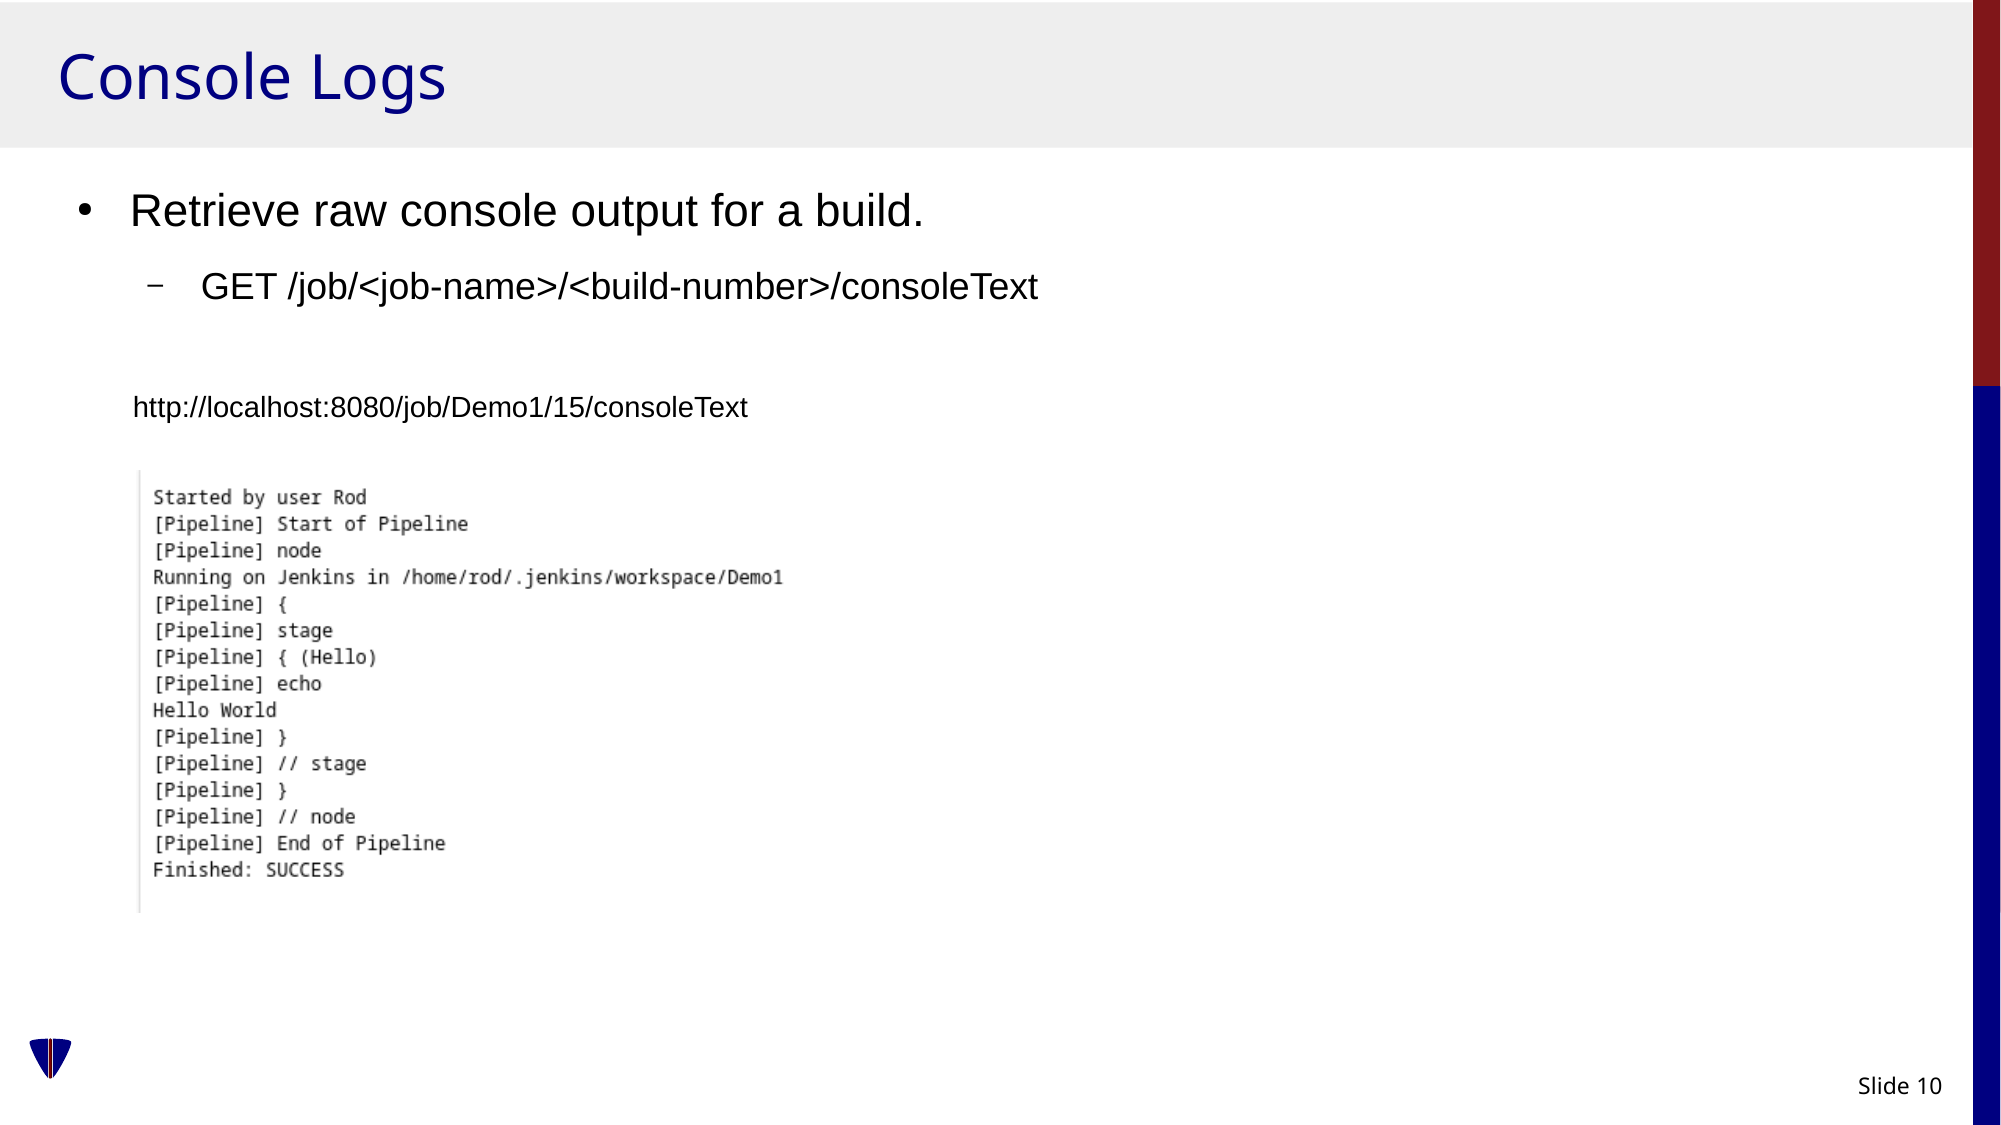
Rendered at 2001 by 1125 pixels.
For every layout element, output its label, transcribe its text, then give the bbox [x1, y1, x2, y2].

list Retrieve raw console output for a build. GET /job/<job-name>/<build-number>/consoleText [59, 177, 1093, 621]
picture [136, 470, 815, 914]
text_box http://localhost:8080/job/Demo1/15/consoleText [118, 383, 1034, 483]
title Console Logs [0, 2, 1973, 148]
